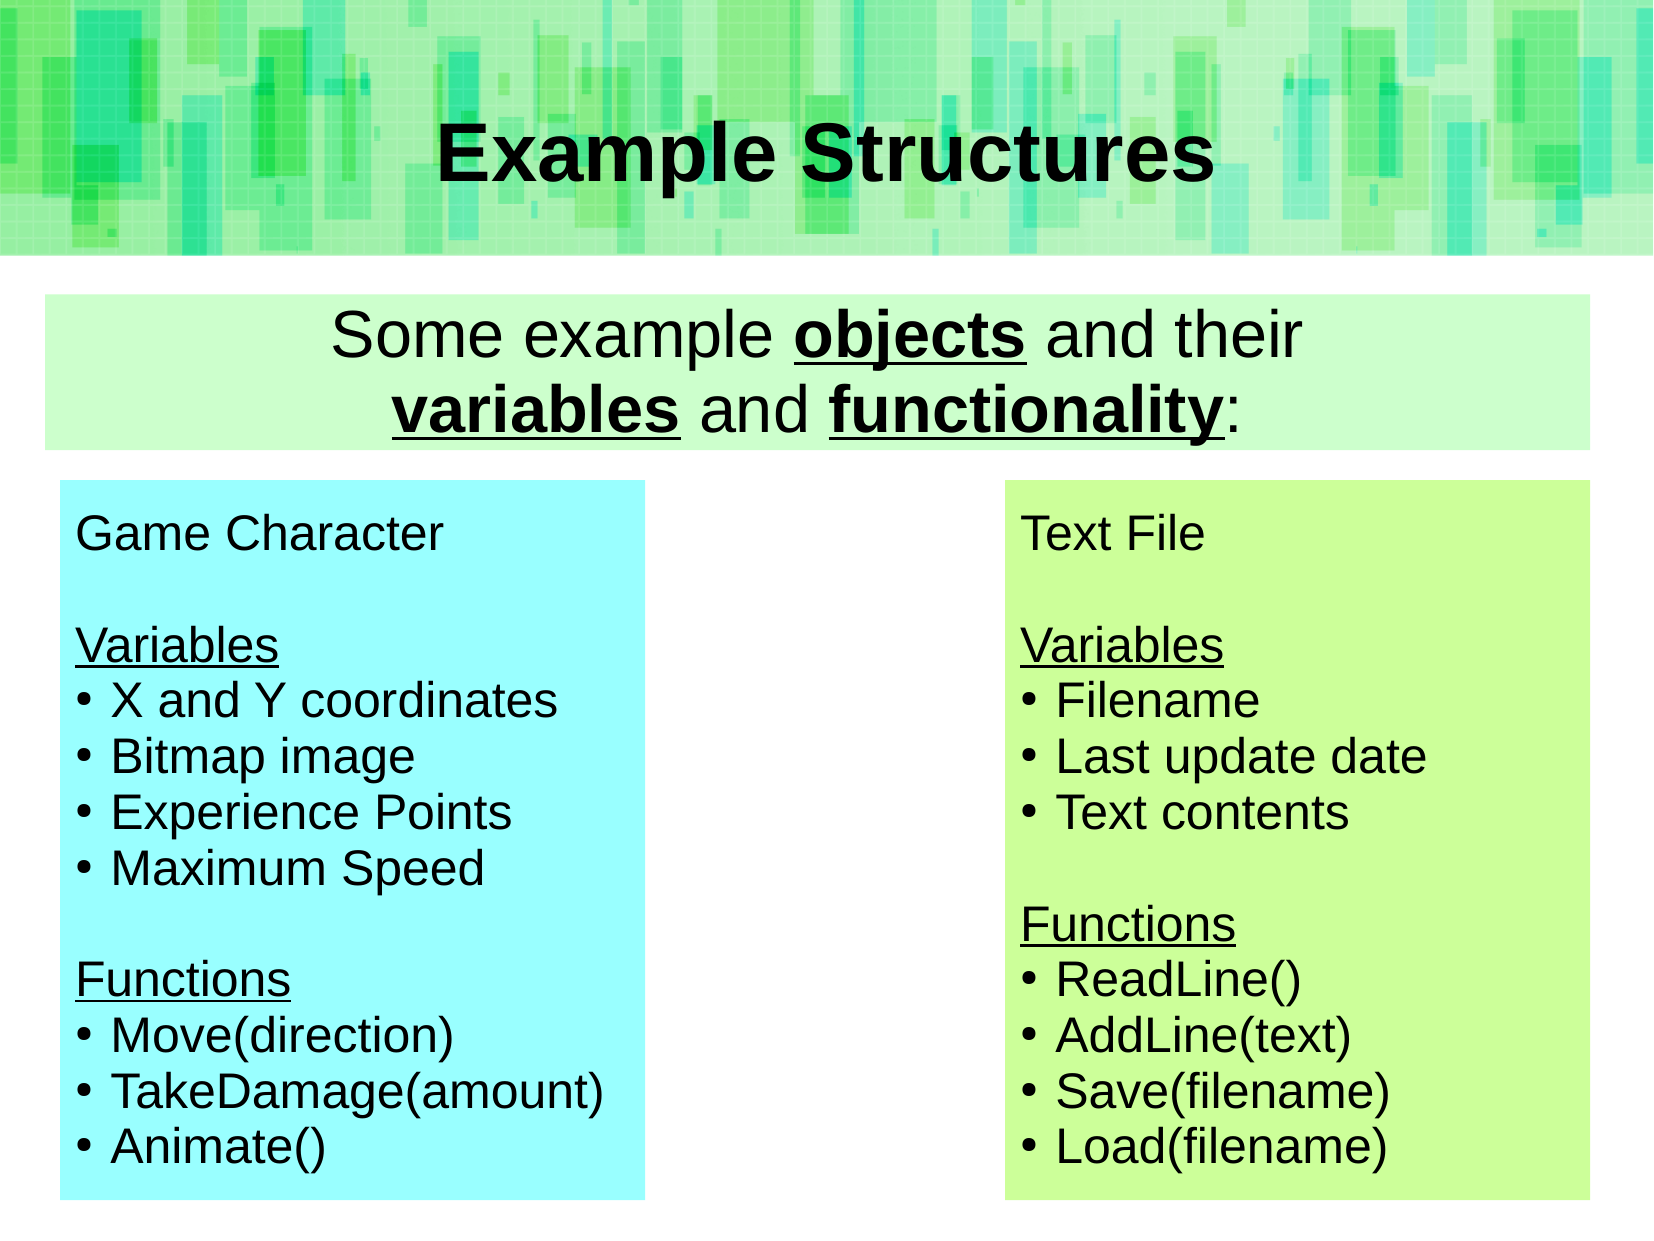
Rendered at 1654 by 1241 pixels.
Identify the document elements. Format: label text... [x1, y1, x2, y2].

text_box Game Character Variables X and Y coordinates Bitmap image Experience Points Maximum Speed Functions Move(direction) TakeDamage(amount) Animate() [60, 480, 646, 1201]
text_box Some example objects and their variables and functionality: [45, 294, 1591, 451]
title Example Structures [82, 49, 1571, 257]
picture [0, 0, 1654, 1241]
text_box Text File Variables Filename Last update date Text contents Functions ReadLine() AddLine(text) Save(filename) Load(filename) [1005, 480, 1591, 1201]
